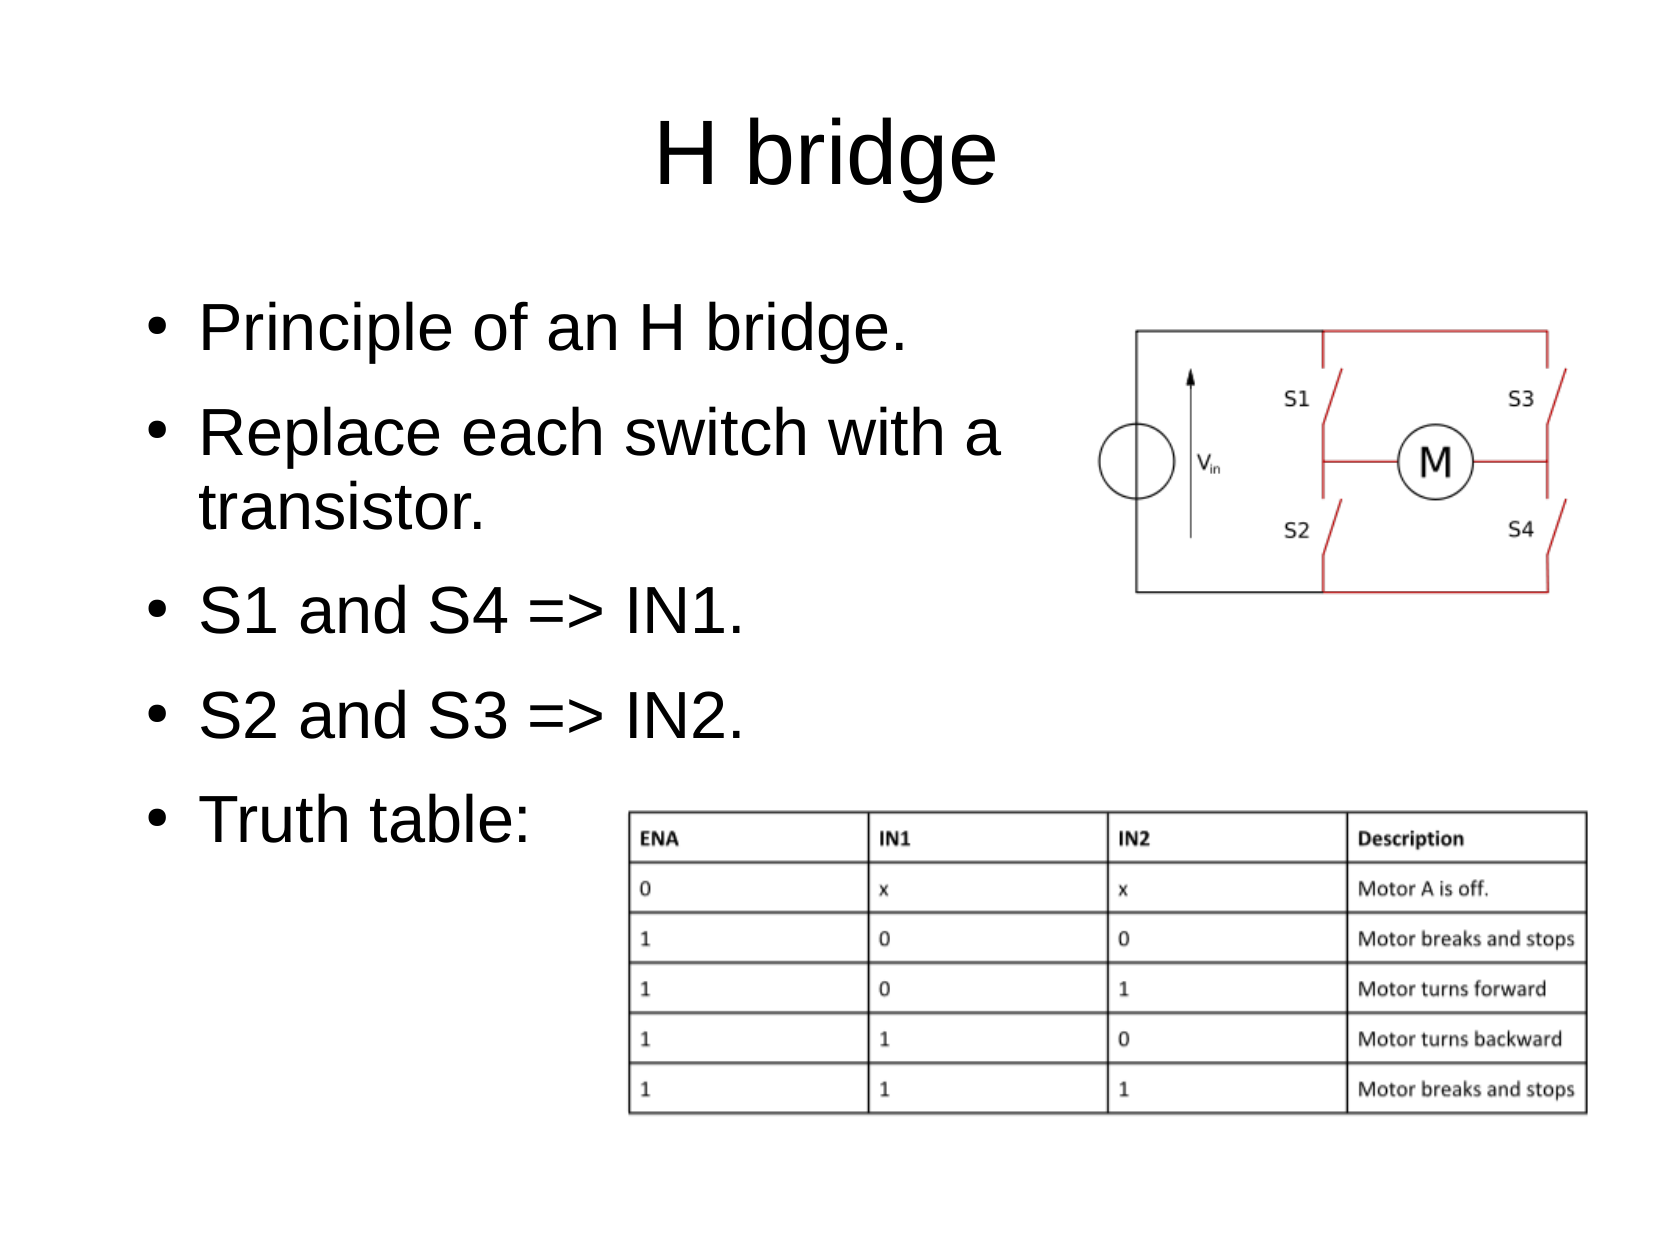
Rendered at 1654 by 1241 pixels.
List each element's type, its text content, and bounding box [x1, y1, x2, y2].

picture [624, 809, 1591, 1118]
picture [1090, 314, 1576, 612]
title H bridge [82, 49, 1571, 257]
list Principle of an H bridge. Replace each switch with a transistor. S1 and S4 => IN1. S2 and S3 => IN2. Truth table: [127, 290, 1051, 991]
